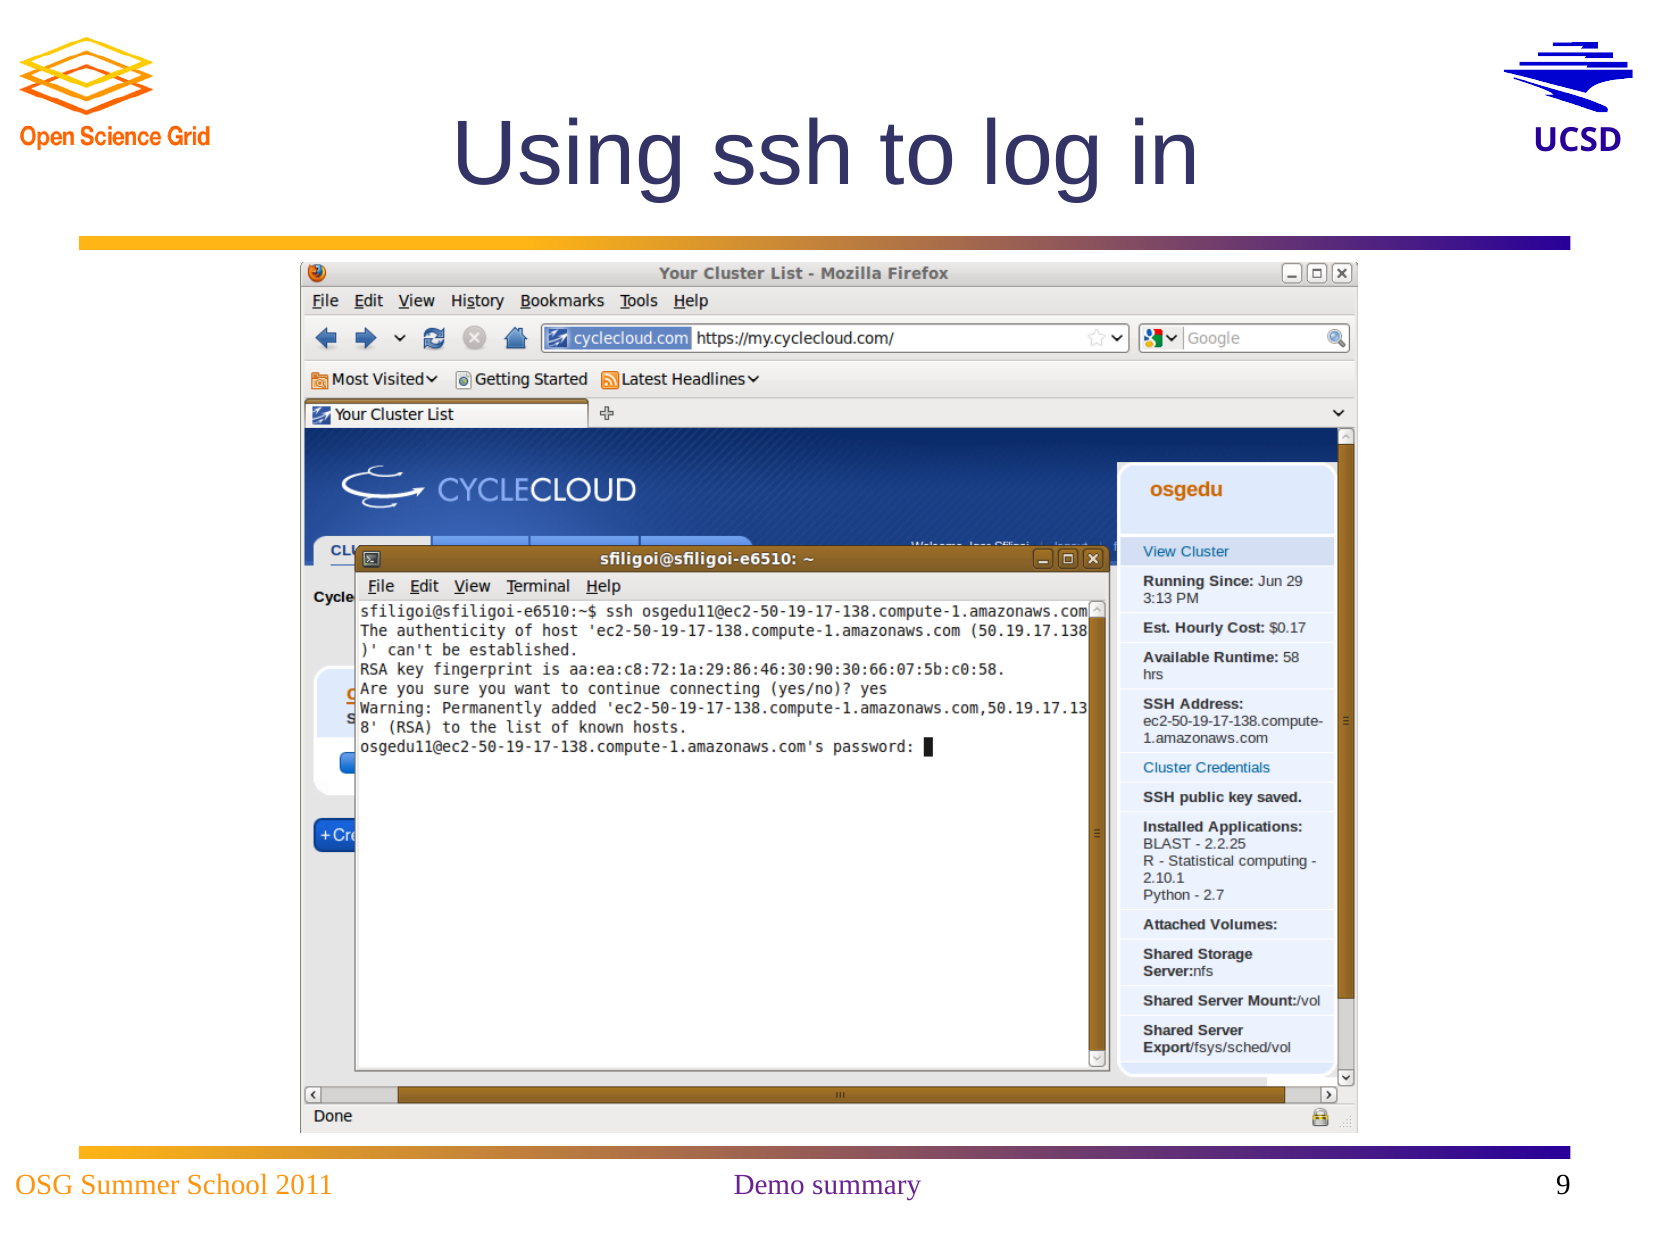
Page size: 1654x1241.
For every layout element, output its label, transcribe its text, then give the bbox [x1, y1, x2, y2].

picture [0, 14, 229, 167]
picture [300, 262, 1358, 1133]
picture [1495, 42, 1637, 118]
title Using ssh to log in [82, 56, 1571, 250]
